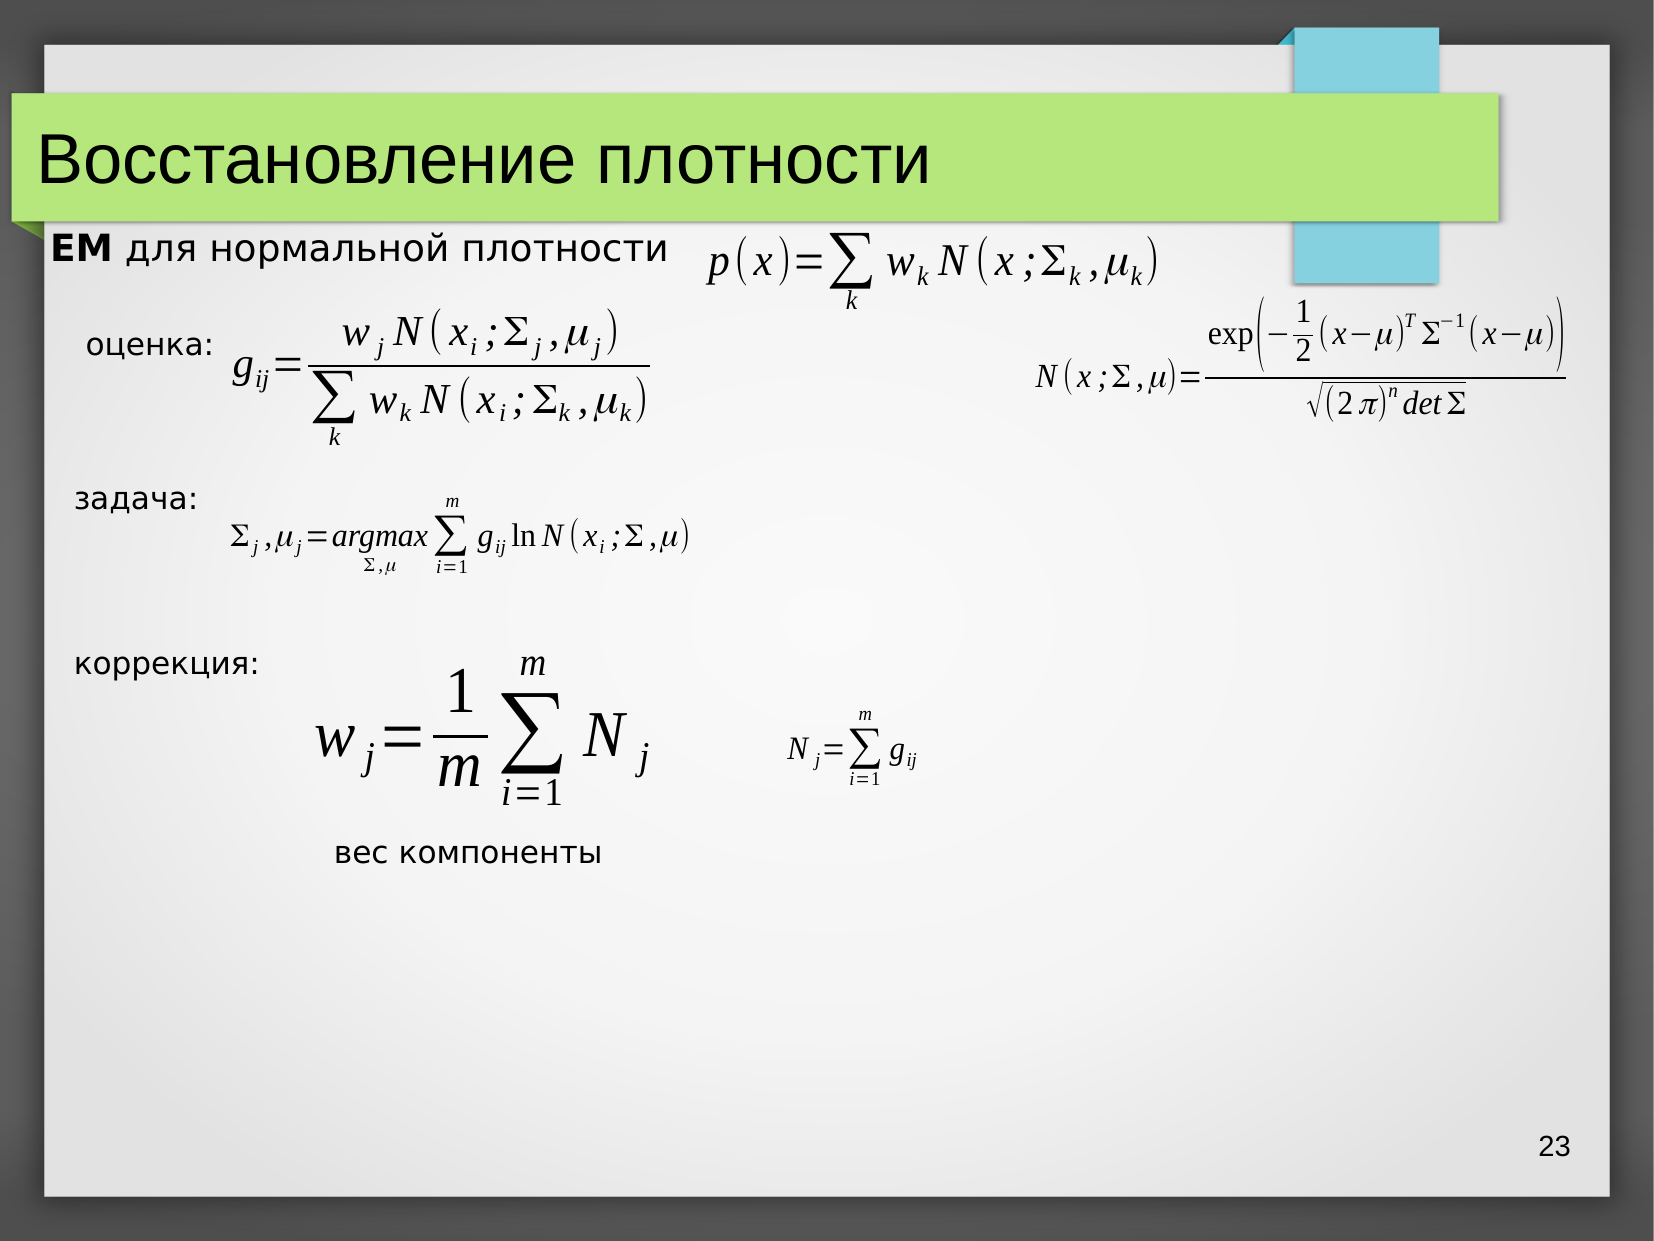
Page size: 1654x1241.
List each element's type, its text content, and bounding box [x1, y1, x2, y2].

chart [307, 649, 657, 818]
chart [222, 494, 697, 579]
text_box EM для нормальной плотности [35, 219, 1170, 296]
title Восстановление плотности [35, 118, 1489, 200]
chart [224, 307, 659, 454]
text_box задача: [59, 473, 225, 532]
text_box оценка: [70, 318, 224, 378]
text_box вес компоненты [318, 826, 662, 886]
picture [0, 0, 1654, 1241]
chart [696, 229, 1575, 426]
text_box коррекция: [59, 637, 284, 697]
chart [779, 706, 924, 792]
